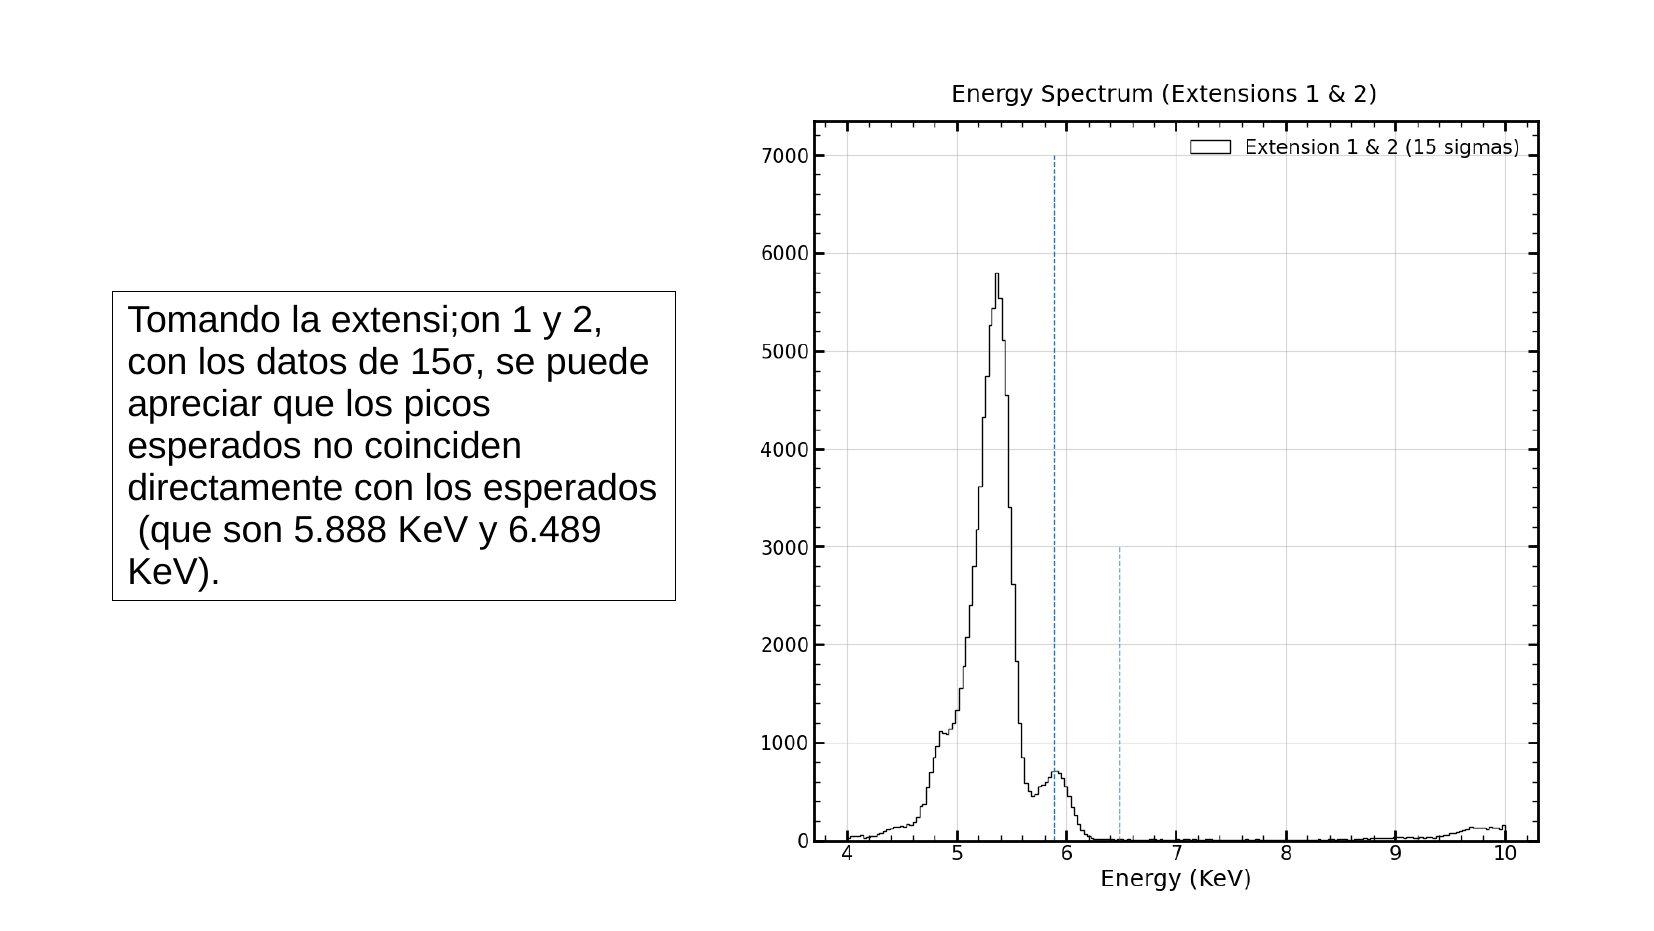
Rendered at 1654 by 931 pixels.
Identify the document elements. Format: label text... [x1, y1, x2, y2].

picture [750, 74, 1546, 901]
text_box Tomando la extensi;on 1 y 2, con los datos de 15σ, se puede apreciar que los picos esperados no coinciden directamente con los esperados (que son 5.888 KeV y 6.489 KeV). [112, 291, 676, 601]
